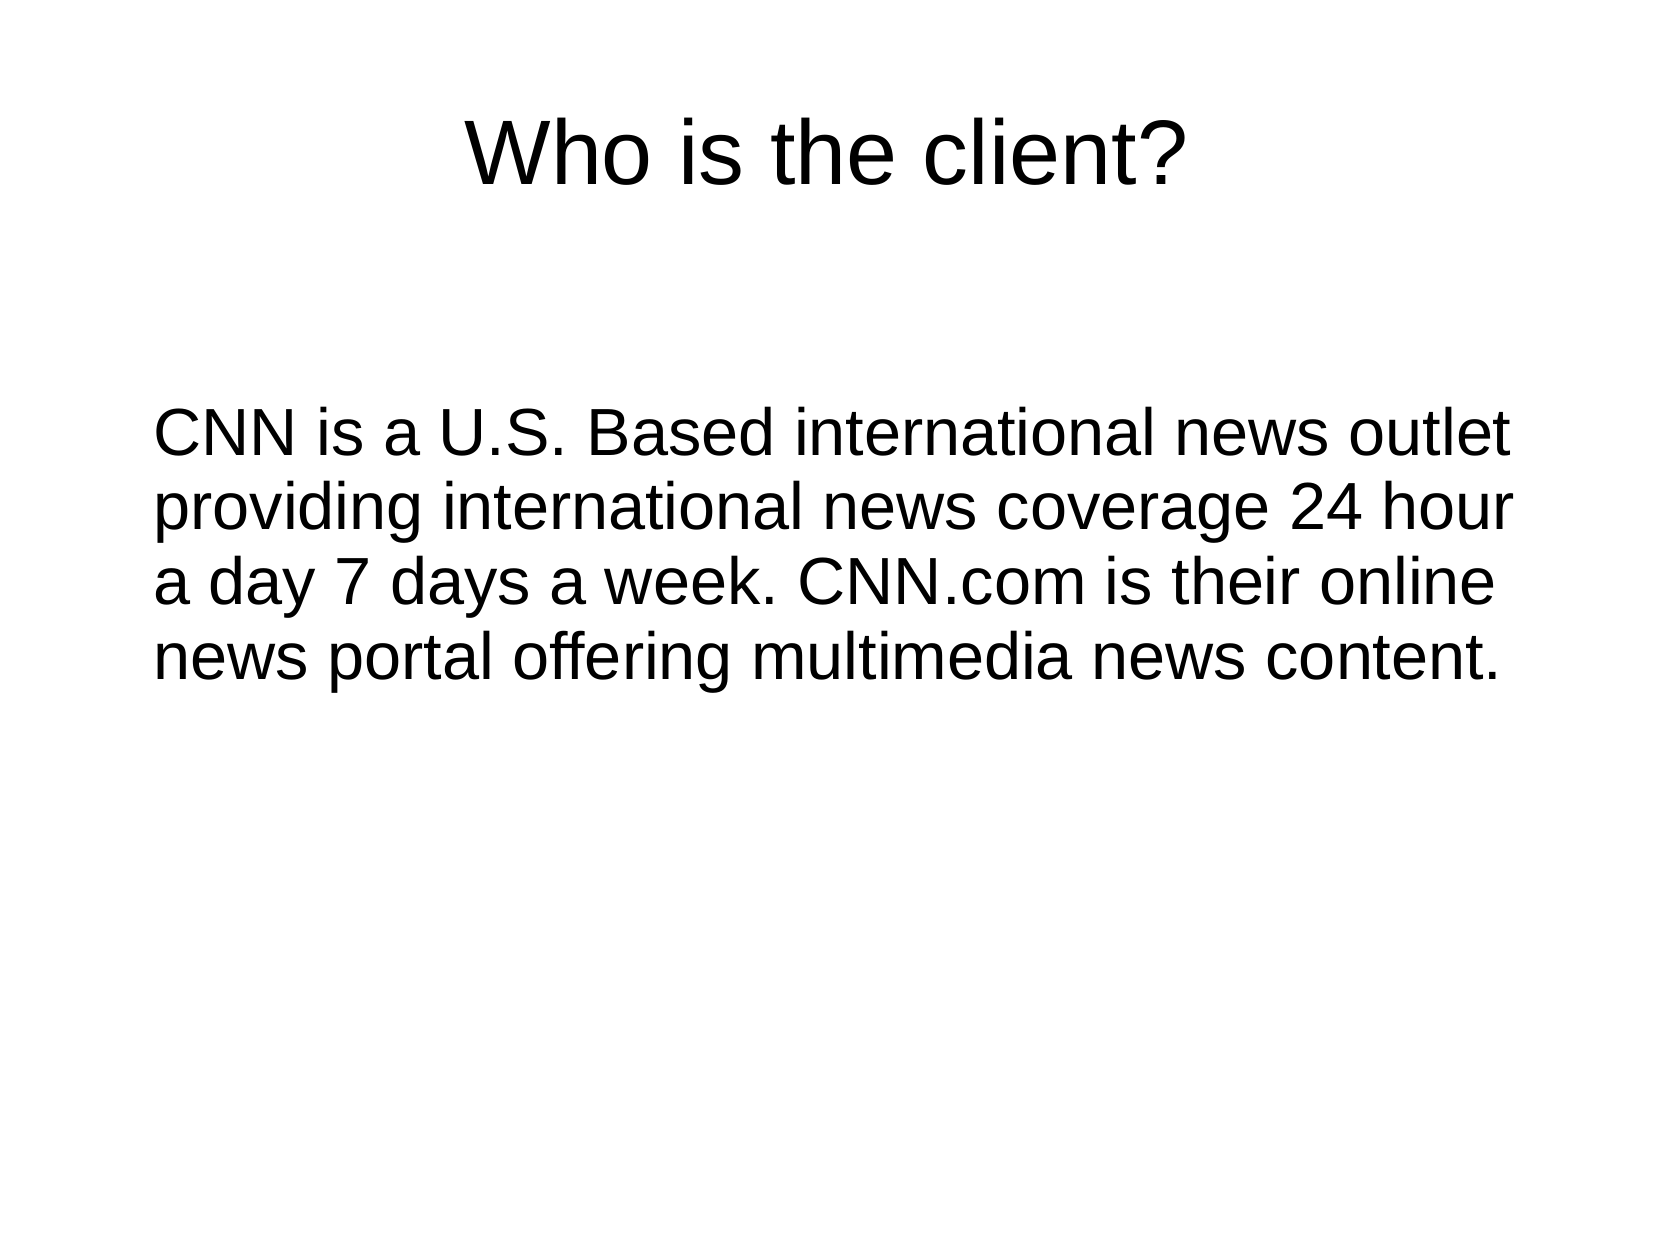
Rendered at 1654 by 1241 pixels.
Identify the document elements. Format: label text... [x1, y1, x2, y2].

list CNN is a U.S. Based international news outlet providing international news coverage 24 hour a day 7 days a week. CNN.com is their online news portal offering multimedia news content. [82, 290, 1571, 1109]
title Who is the client? [82, 49, 1571, 257]
